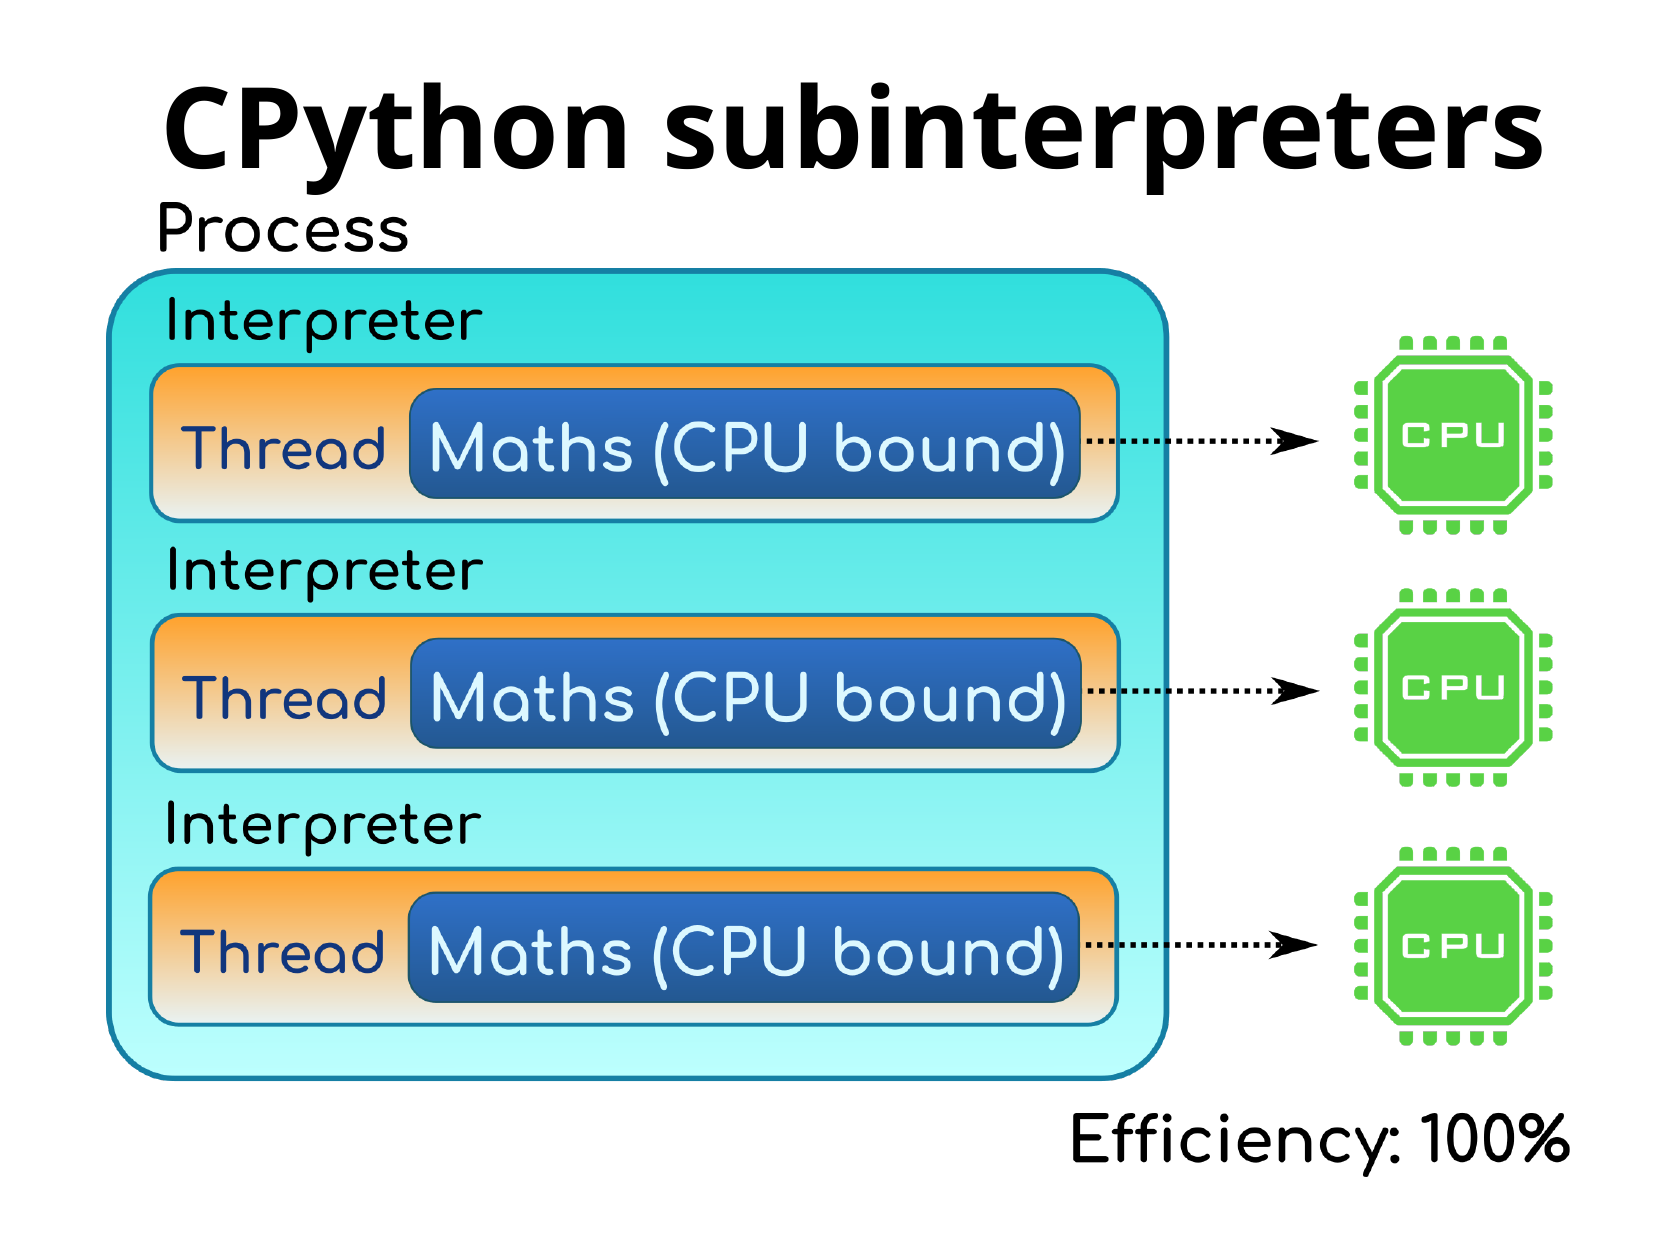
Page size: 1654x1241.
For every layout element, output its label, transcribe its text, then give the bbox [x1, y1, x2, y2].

picture [106, 202, 1572, 1177]
title CPython subinterpreters [124, 0, 1585, 251]
